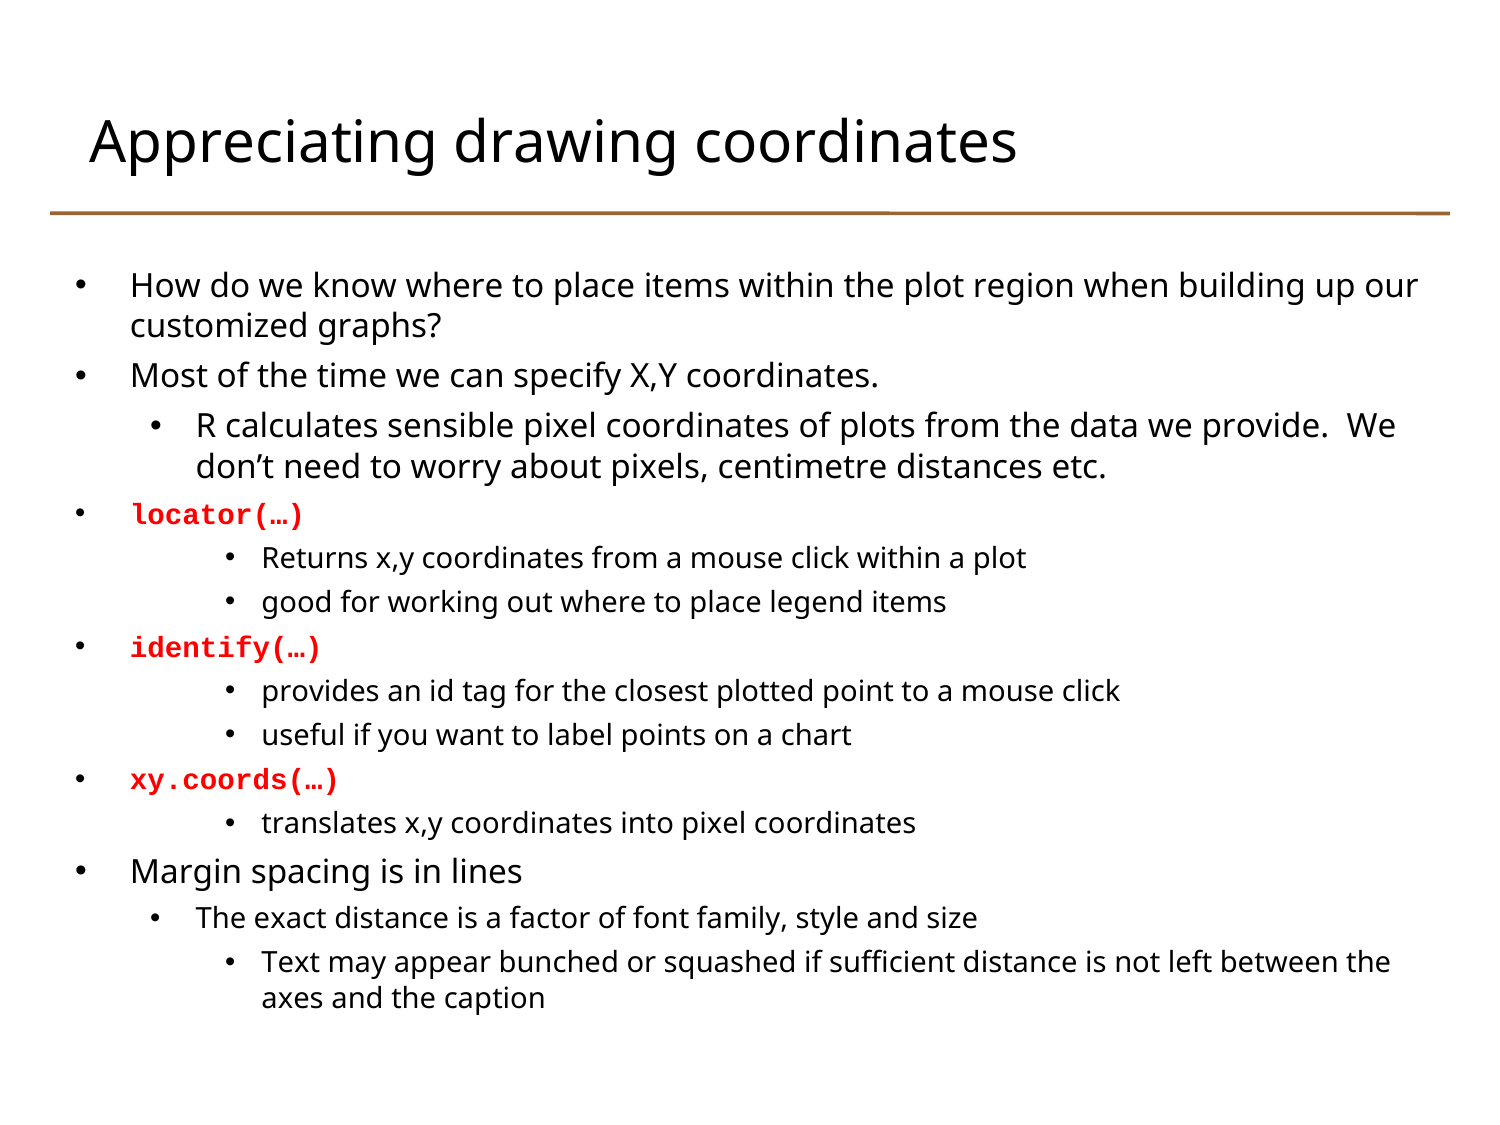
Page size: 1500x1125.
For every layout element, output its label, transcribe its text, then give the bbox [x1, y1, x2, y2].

text_box How do we know where to place items within the plot region when building up our customized graphs? Most of the time we can specify X,Y coordinates. R calculates sensible pixel coordinates of plots from the data we provide. We don’t need to worry about pixels, centimetre distances etc. locator(…)‏ Returns x,y coordinates from a mouse click within a plot good for working out where to place legend items identify(…)‏ provides an id tag for the closest plotted point to a mouse click useful if you want to label points on a chart xy.coords(…)‏ translates x,y coordinates into pixel coordinates Margin spacing is in lines The exact distance is a factor of font family, style and size Text may appear bunched or squashed if sufficient distance is not left between the axes and the caption [75, 263, 1425, 1060]
text_box Appreciating drawing coordinates [75, 44, 1425, 233]
